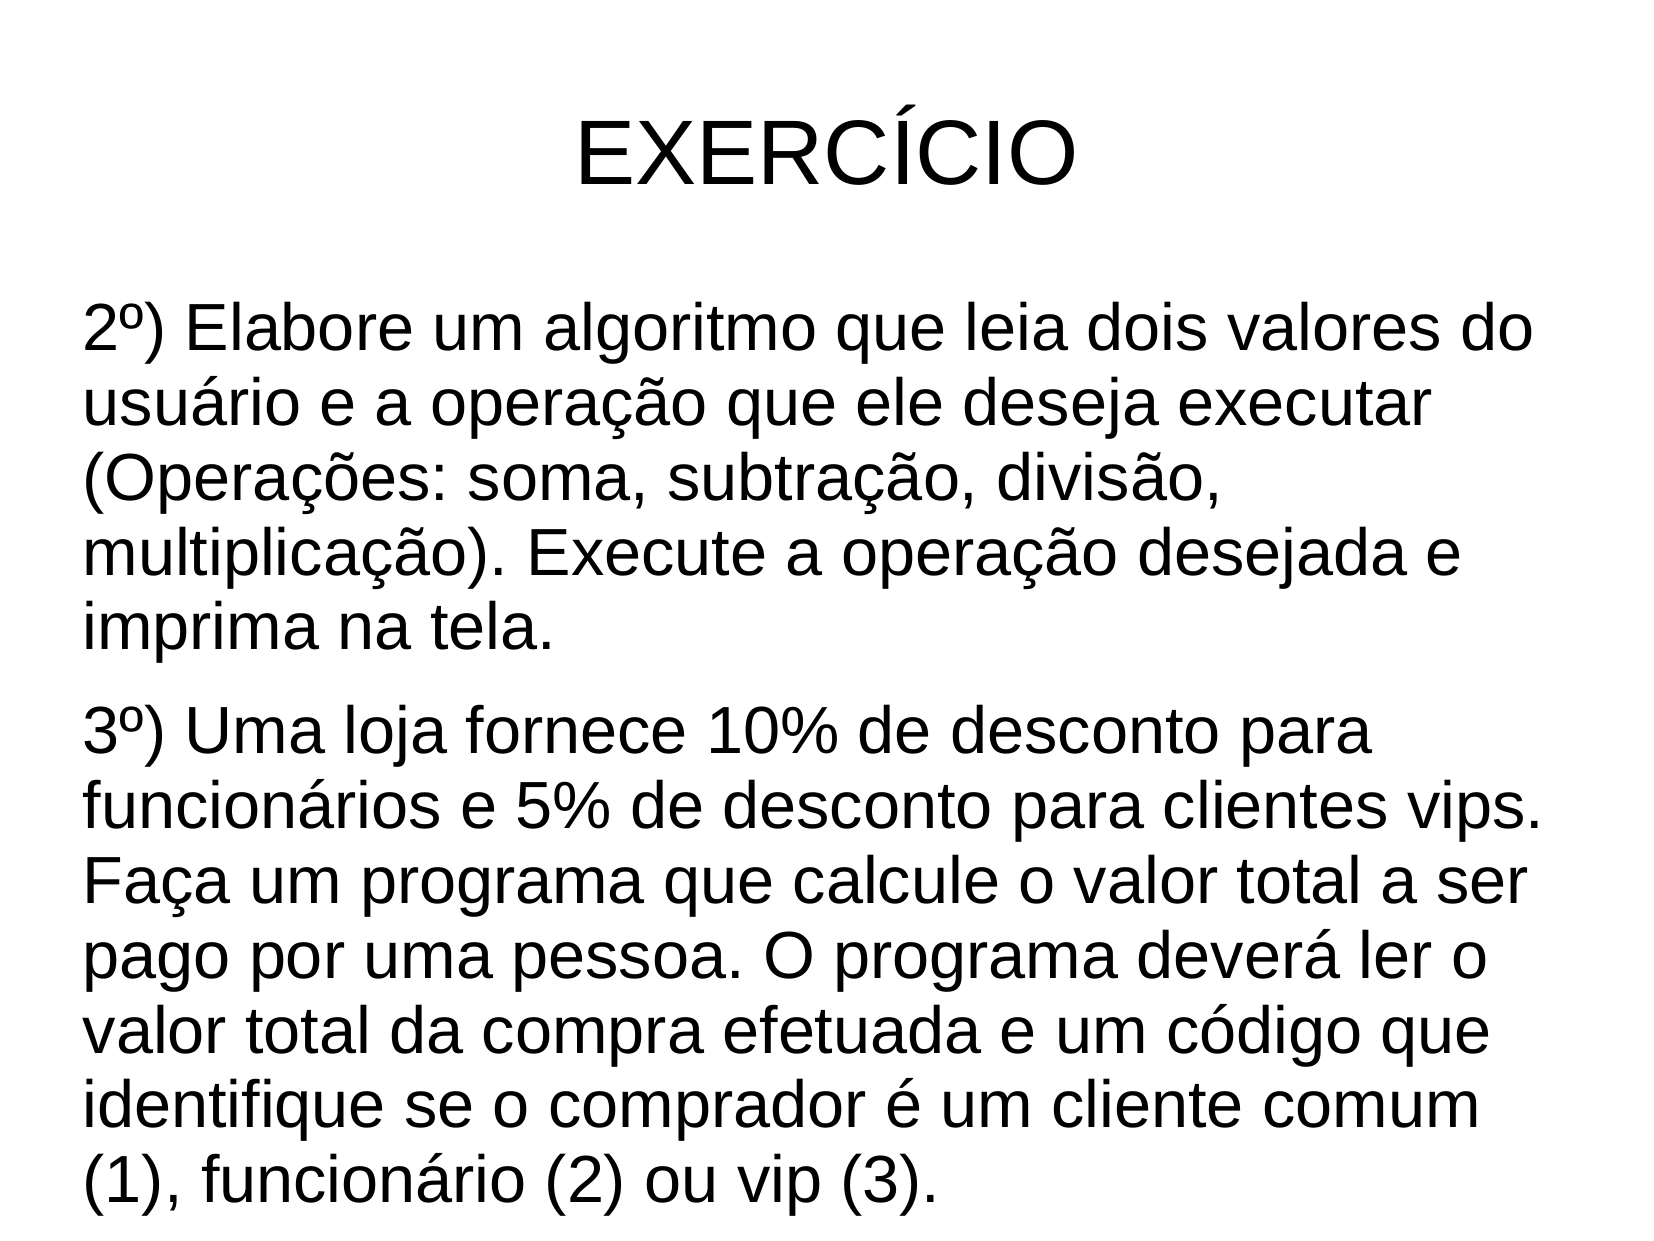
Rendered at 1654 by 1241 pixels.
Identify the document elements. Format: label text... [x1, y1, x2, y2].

list 2º) Elabore um algoritmo que leia dois valores do usuário e a operação que ele deseja executar (Operações: soma, subtração, divisão, multiplicação). Execute a operação desejada e imprima na tela. 3º) Uma loja fornece 10% de desconto para funcionários e 5% de desconto para clientes vips. Faça um programa que calcule o valor total a ser pago por uma pessoa. O programa deverá ler o valor total da compra efetuada e um código que identifique se o comprador é um cliente comum (1), funcionário (2) ou vip (3). [82, 290, 1571, 1217]
title EXERCÍCIO [82, 49, 1571, 257]
